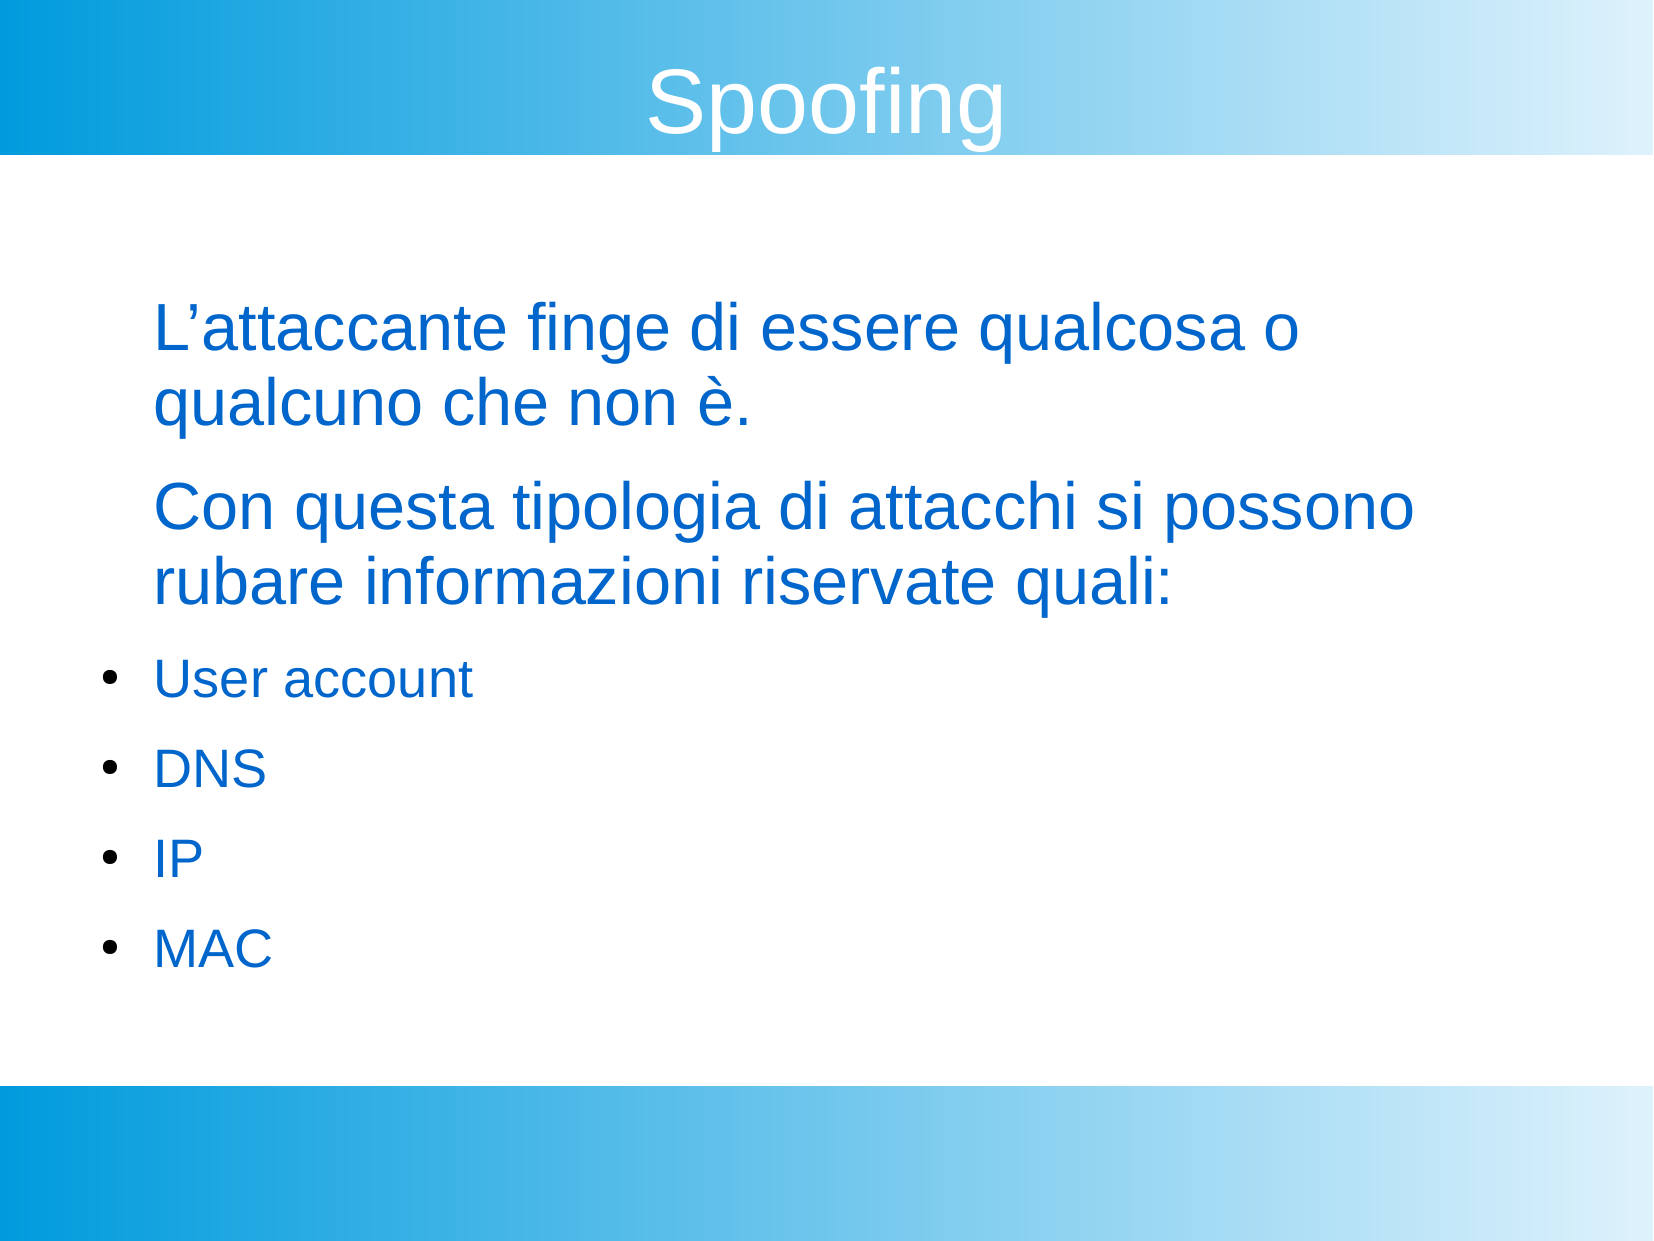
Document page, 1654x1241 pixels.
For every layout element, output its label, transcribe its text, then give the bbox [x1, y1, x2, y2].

list L’attaccante finge di essere qualcosa o qualcuno che non è. Con questa tipologia di attacchi si possono rubare informazioni riservate quali: User account DNS IP MAC [82, 290, 1571, 1010]
title Spoofing [82, 49, 1571, 155]
